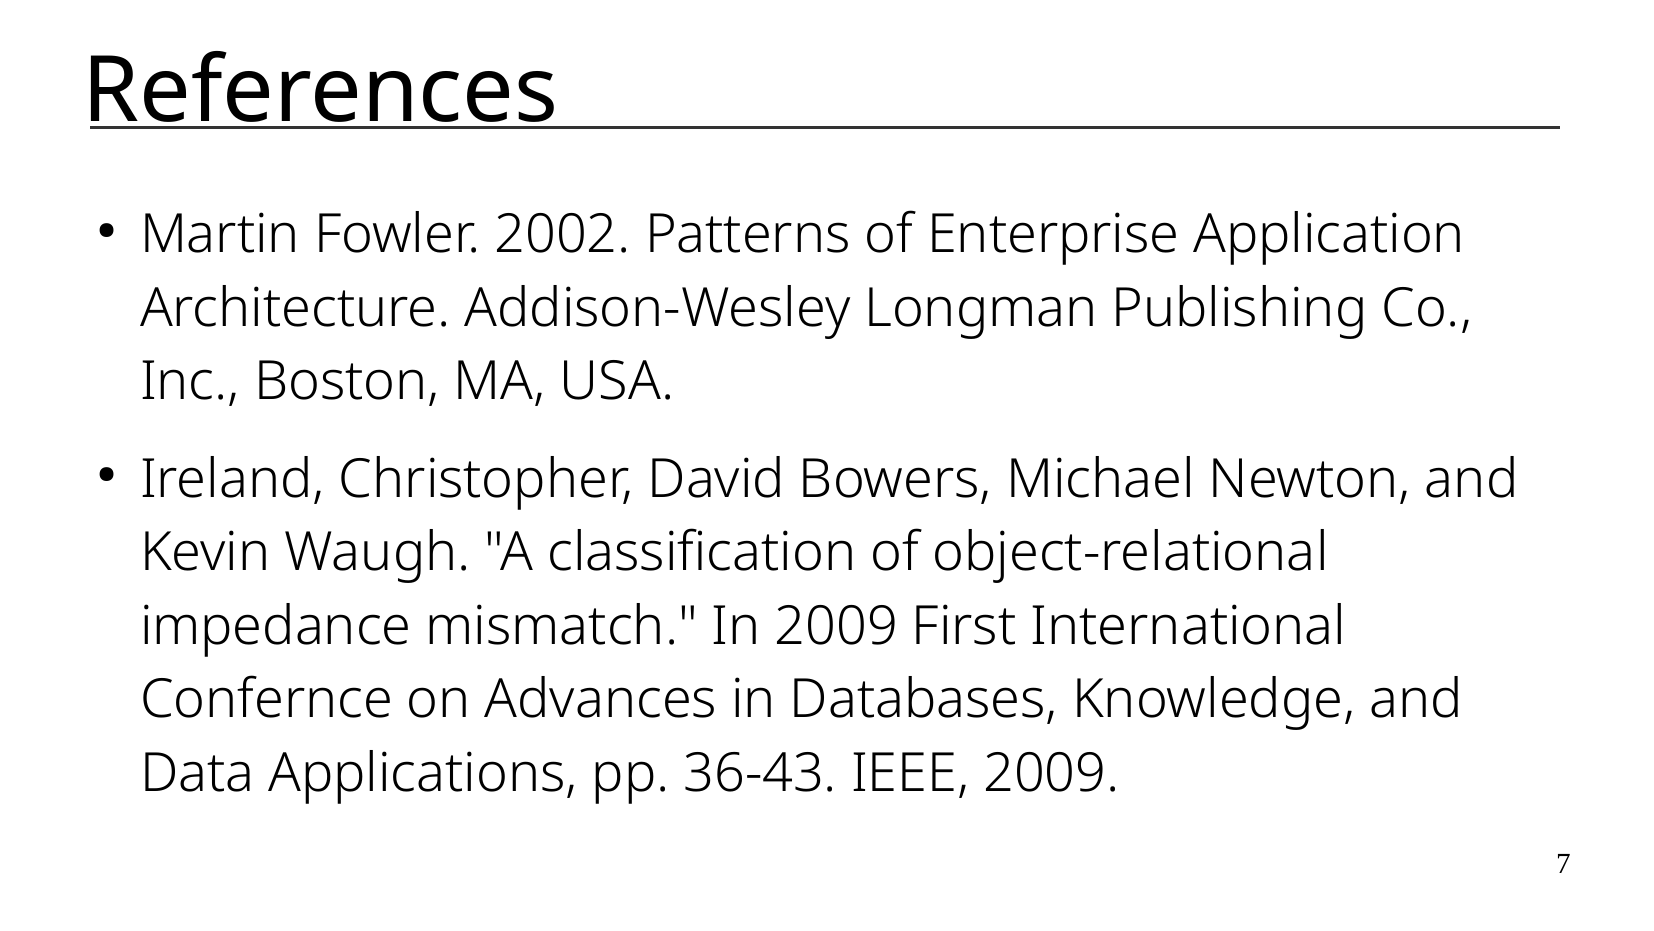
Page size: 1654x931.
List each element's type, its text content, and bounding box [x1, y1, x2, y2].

list Martin Fowler. 2002. Patterns of Enterprise Application Architecture. Addison-Wesley Longman Publishing Co., Inc., Boston, MA, USA. Ireland, Christopher, David Bowers, Michael Newton, and Kevin Waugh. "A classification of object-relational impedance mismatch." In 2009 First International Confernce on Advances in Databases, Knowledge, and Data Applications, pp. 36-43. IEEE, 2009. [82, 195, 1571, 811]
title References [82, 32, 1571, 140]
